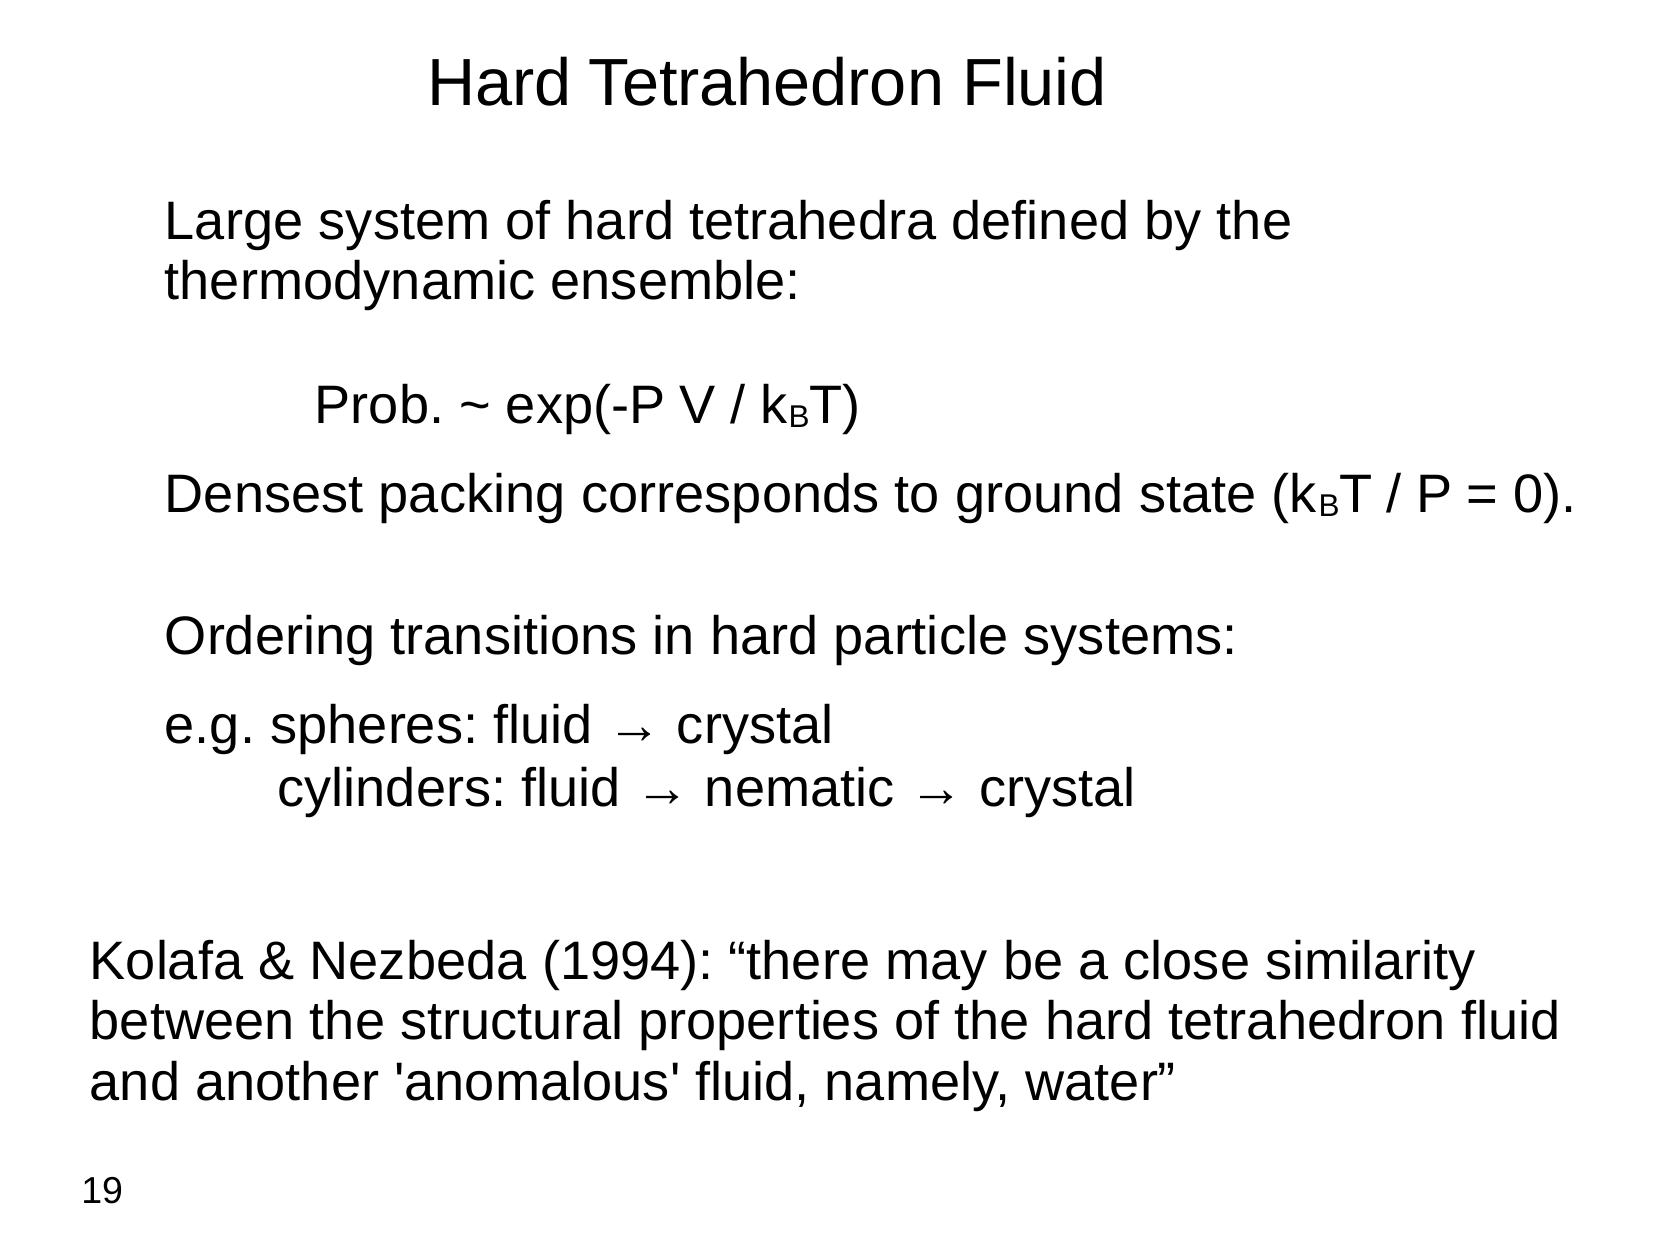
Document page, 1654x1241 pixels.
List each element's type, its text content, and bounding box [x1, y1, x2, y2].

text_box Large system of hard tetrahedra defined by the thermodynamic ensemble: [150, 182, 1463, 451]
text_box e.g. spheres: fluid → crystal [150, 686, 850, 763]
text_box Hard Tetrahedron Fluid [412, 37, 1125, 128]
text_box 19 [66, 1162, 138, 1220]
text_box Densest packing corresponds to ground state (kBT / P = 0). [150, 456, 1592, 550]
text_box Prob. ~ exp(-P V / kBT) [300, 367, 876, 456]
text_box Kolafa & Nezbeda (1994): “there may be a close similarity between the structural properties of the hard tetrahedron fluid and another 'anomalous' fluid, namely, water” [75, 922, 1613, 1211]
text_box cylinders: fluid → nematic → crystal [262, 749, 1152, 826]
text_box Ordering transitions in hard particle systems: [150, 598, 1254, 674]
